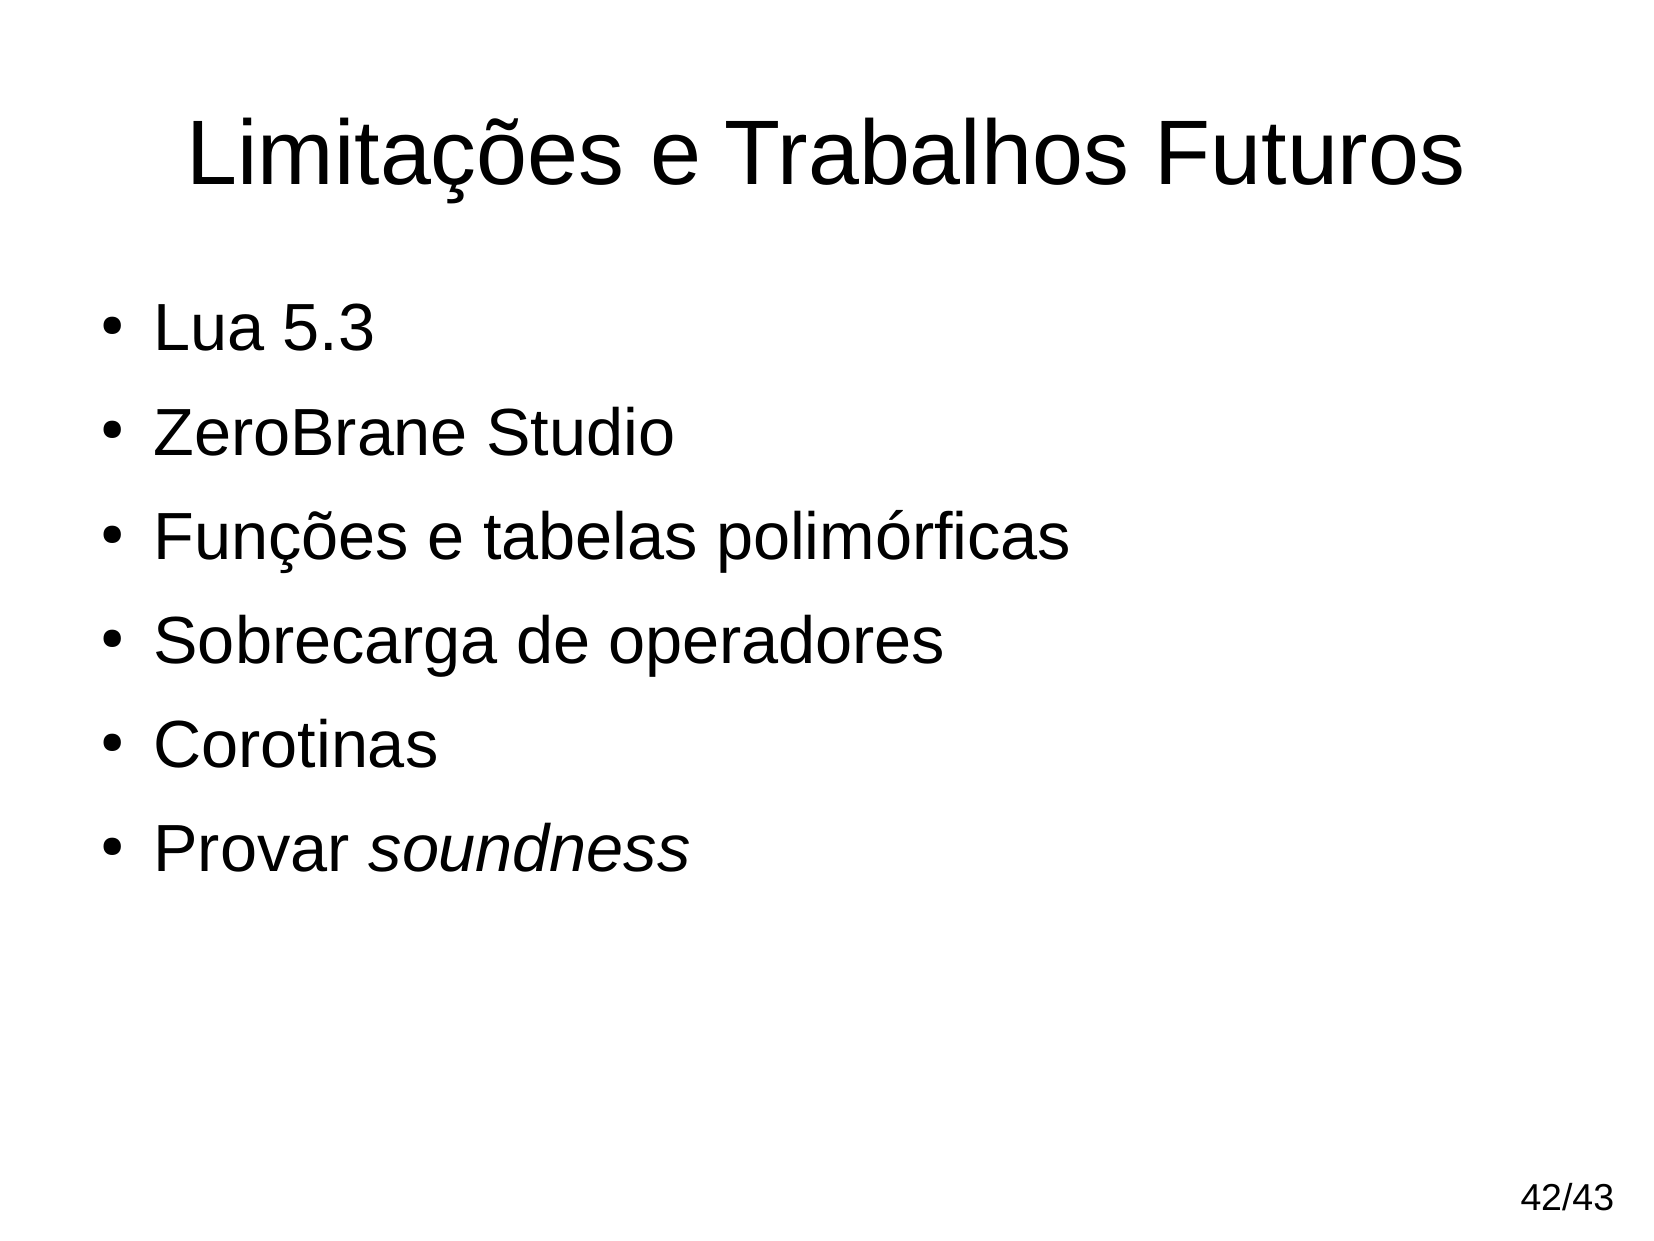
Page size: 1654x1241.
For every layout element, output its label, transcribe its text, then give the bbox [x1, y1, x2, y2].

list Lua 5.3 ZeroBrane Studio Funções e tabelas polimórficas Sobrecarga de operadores Corotinas Provar soundness [82, 290, 1571, 1111]
title Limitações e Trabalhos Futuros [82, 49, 1571, 257]
text_box 42/43 [1495, 1168, 1630, 1239]
